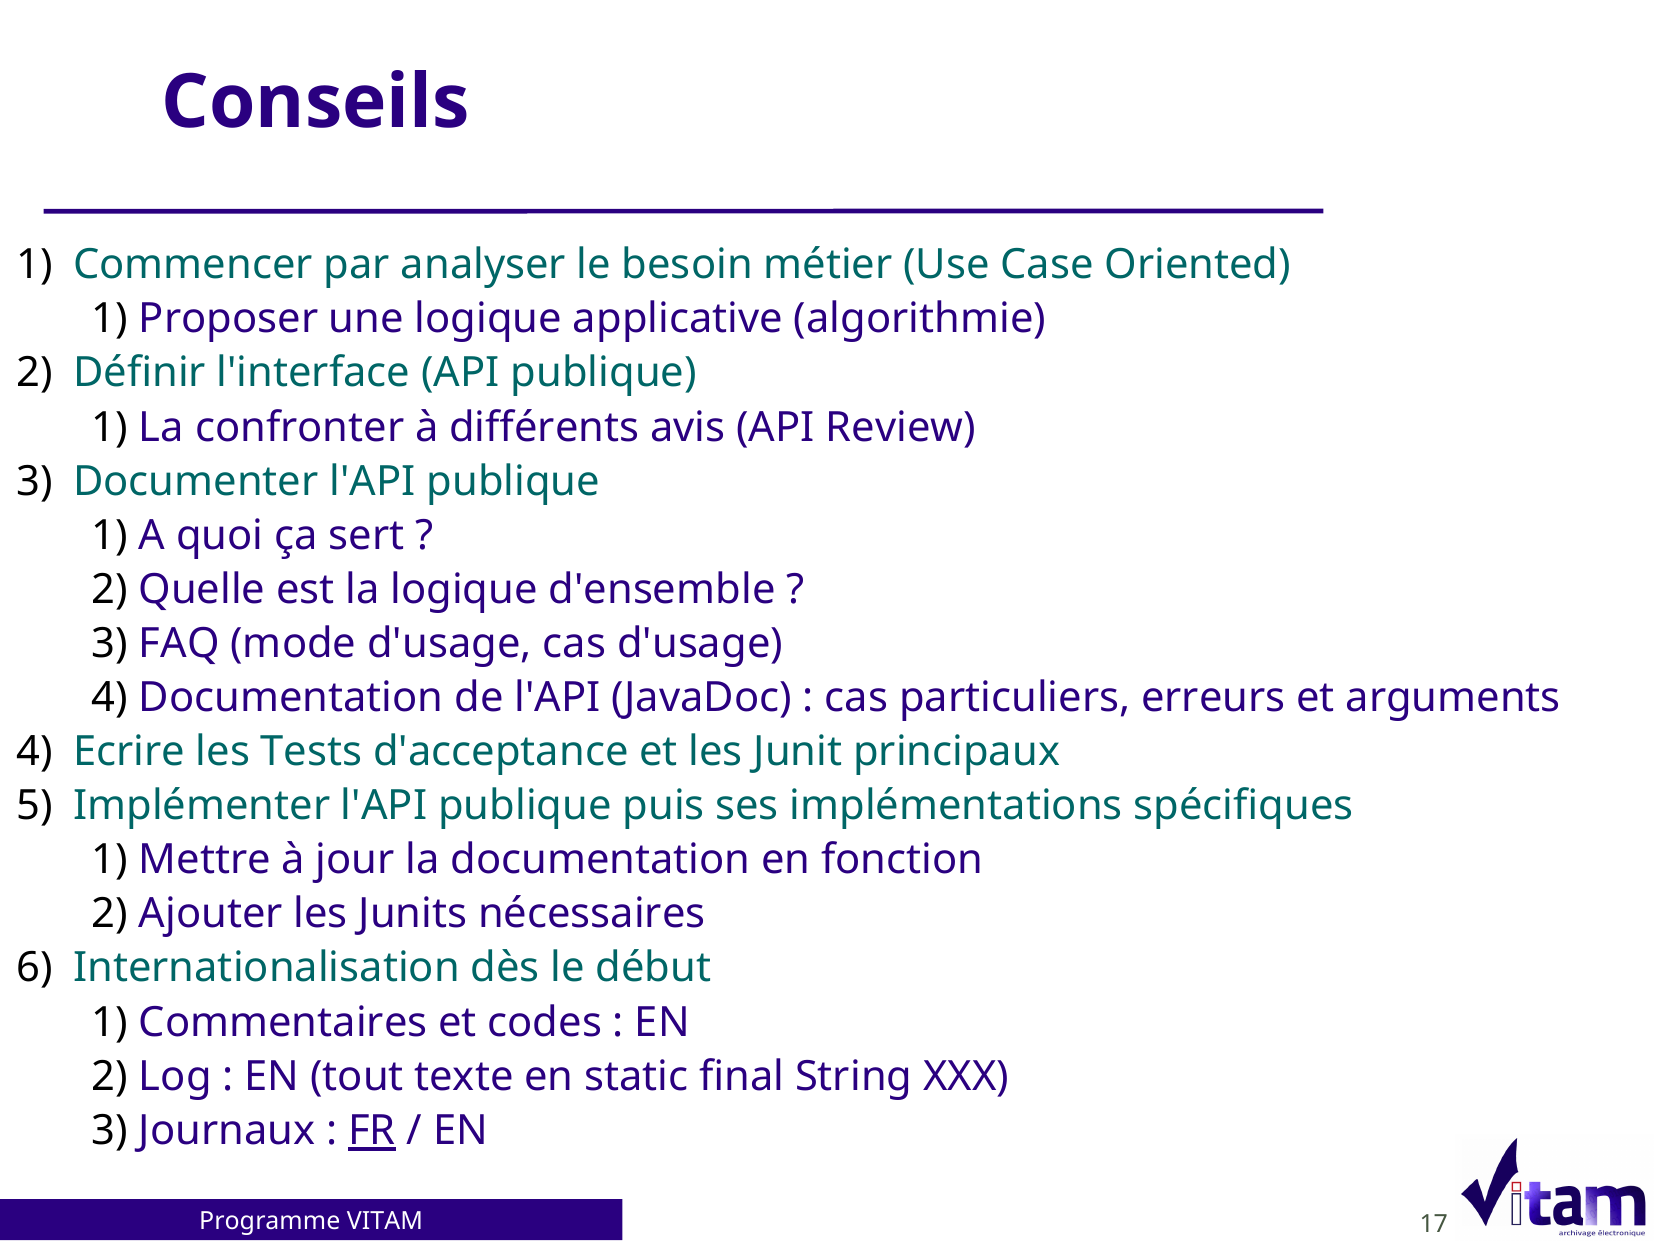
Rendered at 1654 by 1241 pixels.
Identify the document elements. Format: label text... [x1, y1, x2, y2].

title Conseils [147, 22, 1628, 179]
picture [1455, 1134, 1654, 1241]
list Commencer par analyser le besoin métier (Use Case Oriented) Proposer une logique applicative (algorithmie) Définir l'interface (API publique) La confronter à différents avis (API Review) Documenter l'API publique A quoi ça sert ? Quelle est la logique d'ensemble ? FAQ (mode d'usage, cas d'usage) Documentation de l'API (JavaDoc) : cas particuliers, erreurs et arguments Ecrire les Tests d'acceptance et les Junit principaux Implémenter l'API publique puis ses implémentations spécifiques Mettre à jour la documentation en fonction Ajouter les Junits nécessaires Internationalisation dès le début Commentaires et codes : EN Log : EN (tout texte en static final String XXX) Journaux : FR / EN [2, 227, 1642, 1185]
